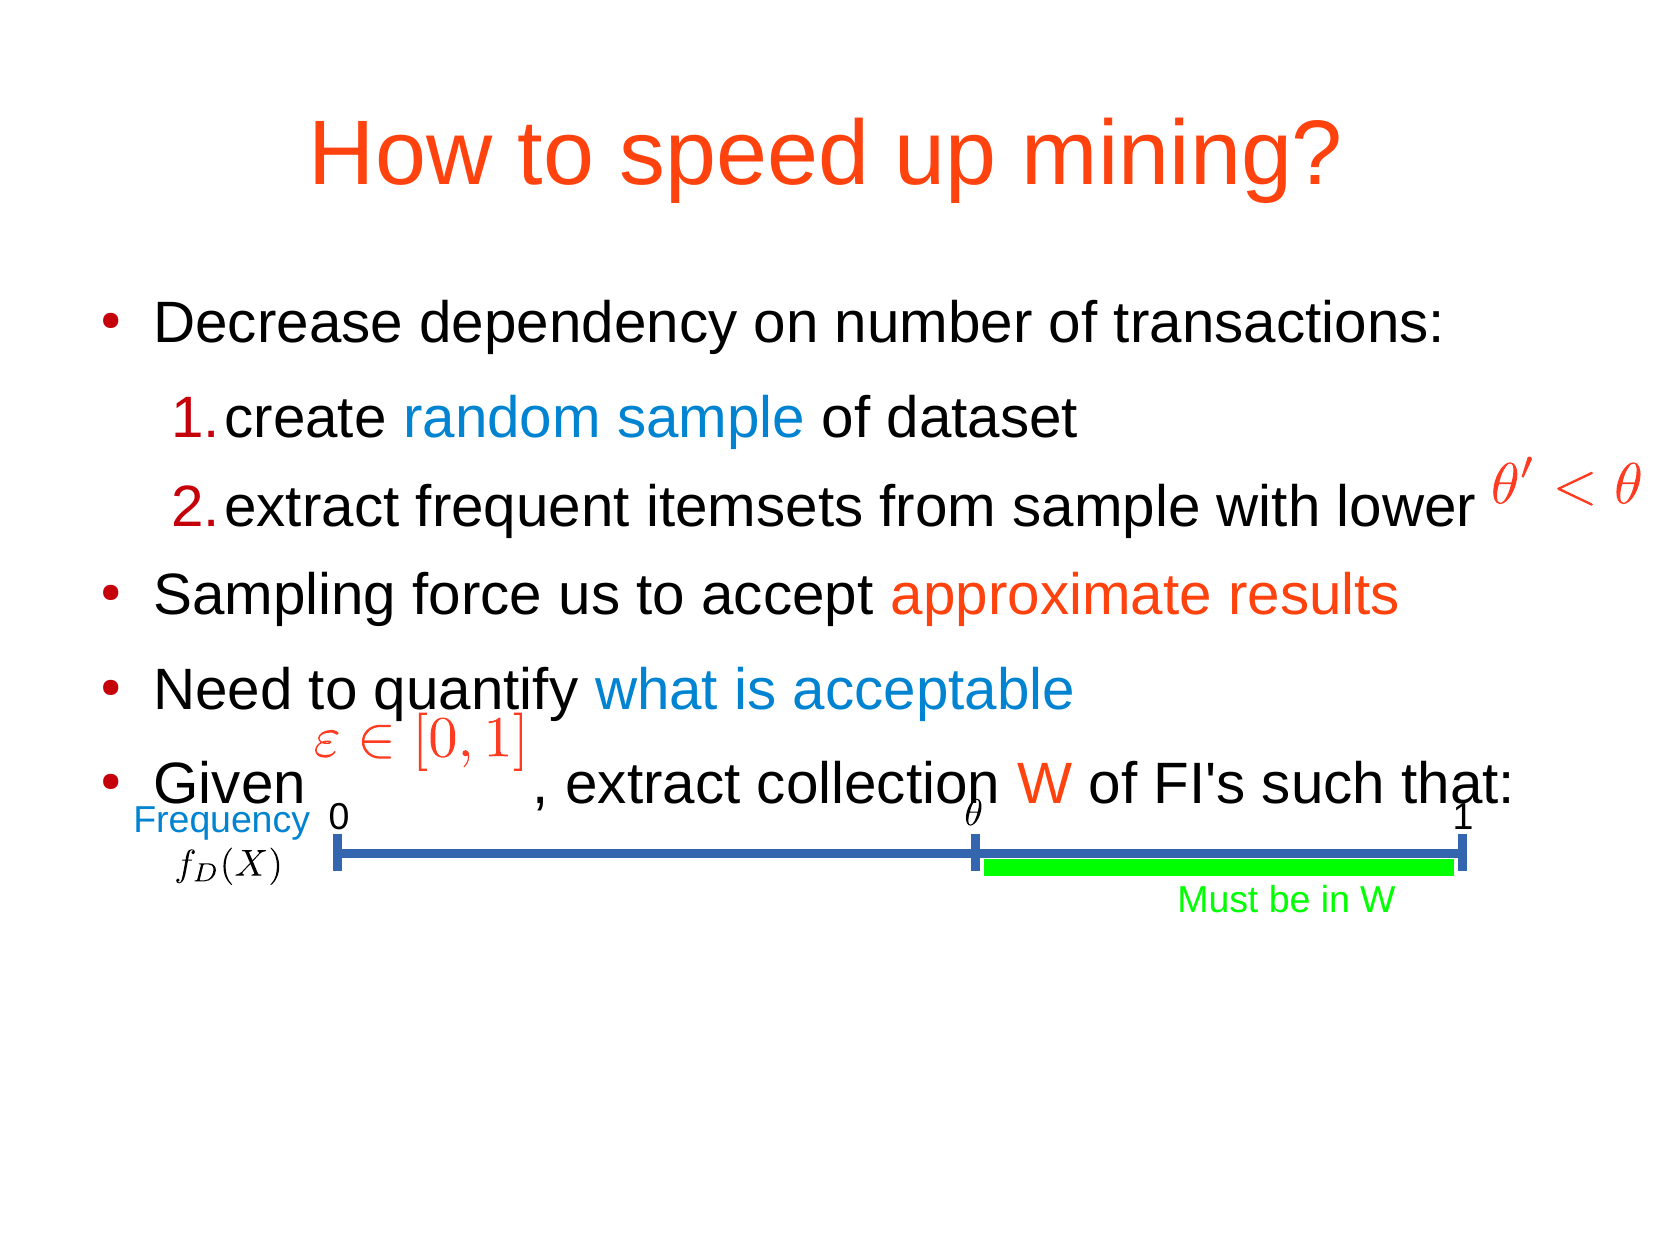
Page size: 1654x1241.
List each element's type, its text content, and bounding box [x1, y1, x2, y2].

text_box Frequency [118, 790, 326, 848]
picture [315, 712, 522, 771]
picture [965, 798, 982, 826]
text_box Must be in W [1162, 871, 1411, 929]
list Decrease dependency on number of transactions: create random sample of dataset extract frequent itemsets from sample with lower Sampling force us to accept approximate results Need to quantify what is acceptable Given , extract collection W of FI's such that: [82, 290, 1538, 1171]
text_box 0 [313, 788, 365, 939]
text_box [984, 859, 1437, 876]
picture [176, 847, 280, 886]
title How to speed up mining? [82, 49, 1571, 257]
text_box 1 [1437, 788, 1489, 883]
picture [1493, 456, 1641, 506]
